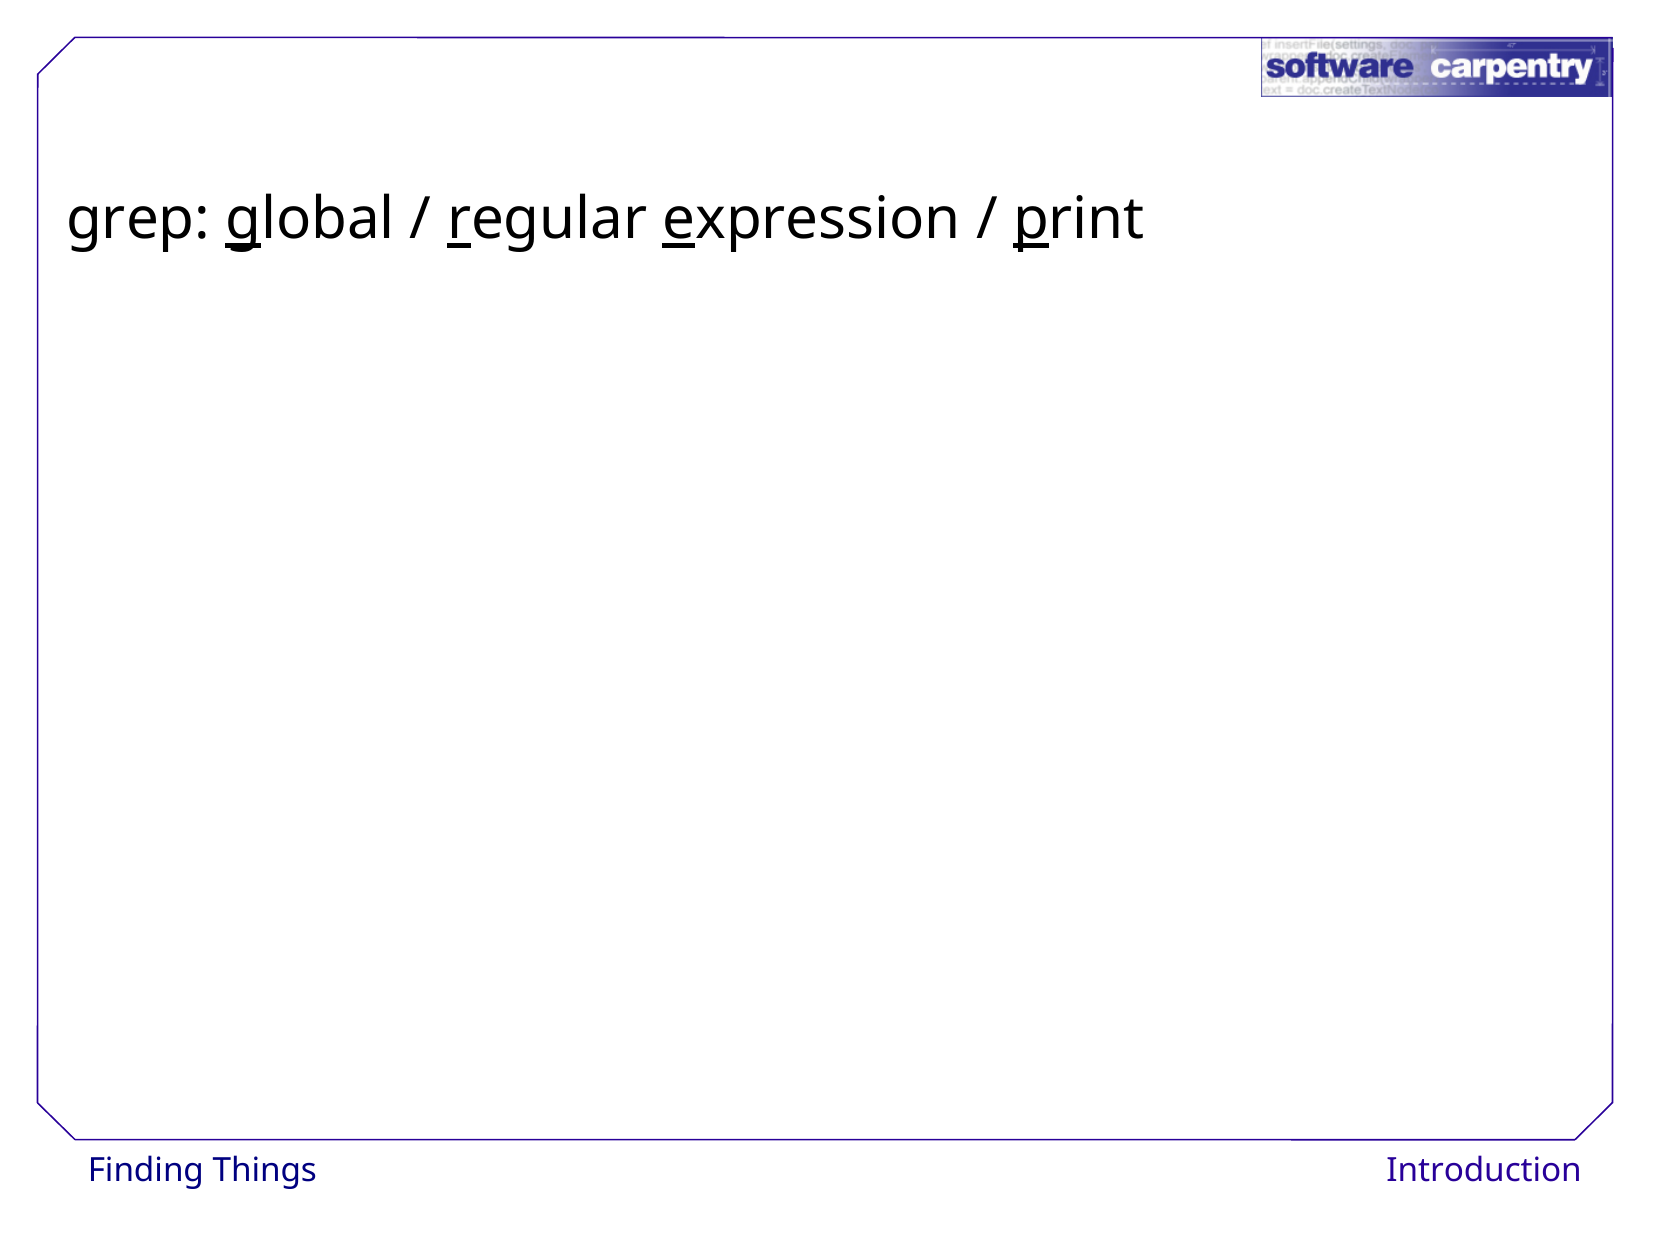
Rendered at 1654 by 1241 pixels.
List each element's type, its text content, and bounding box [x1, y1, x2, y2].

text_box grep: global / regular expression / print [51, 138, 1310, 259]
picture [1261, 39, 1613, 97]
